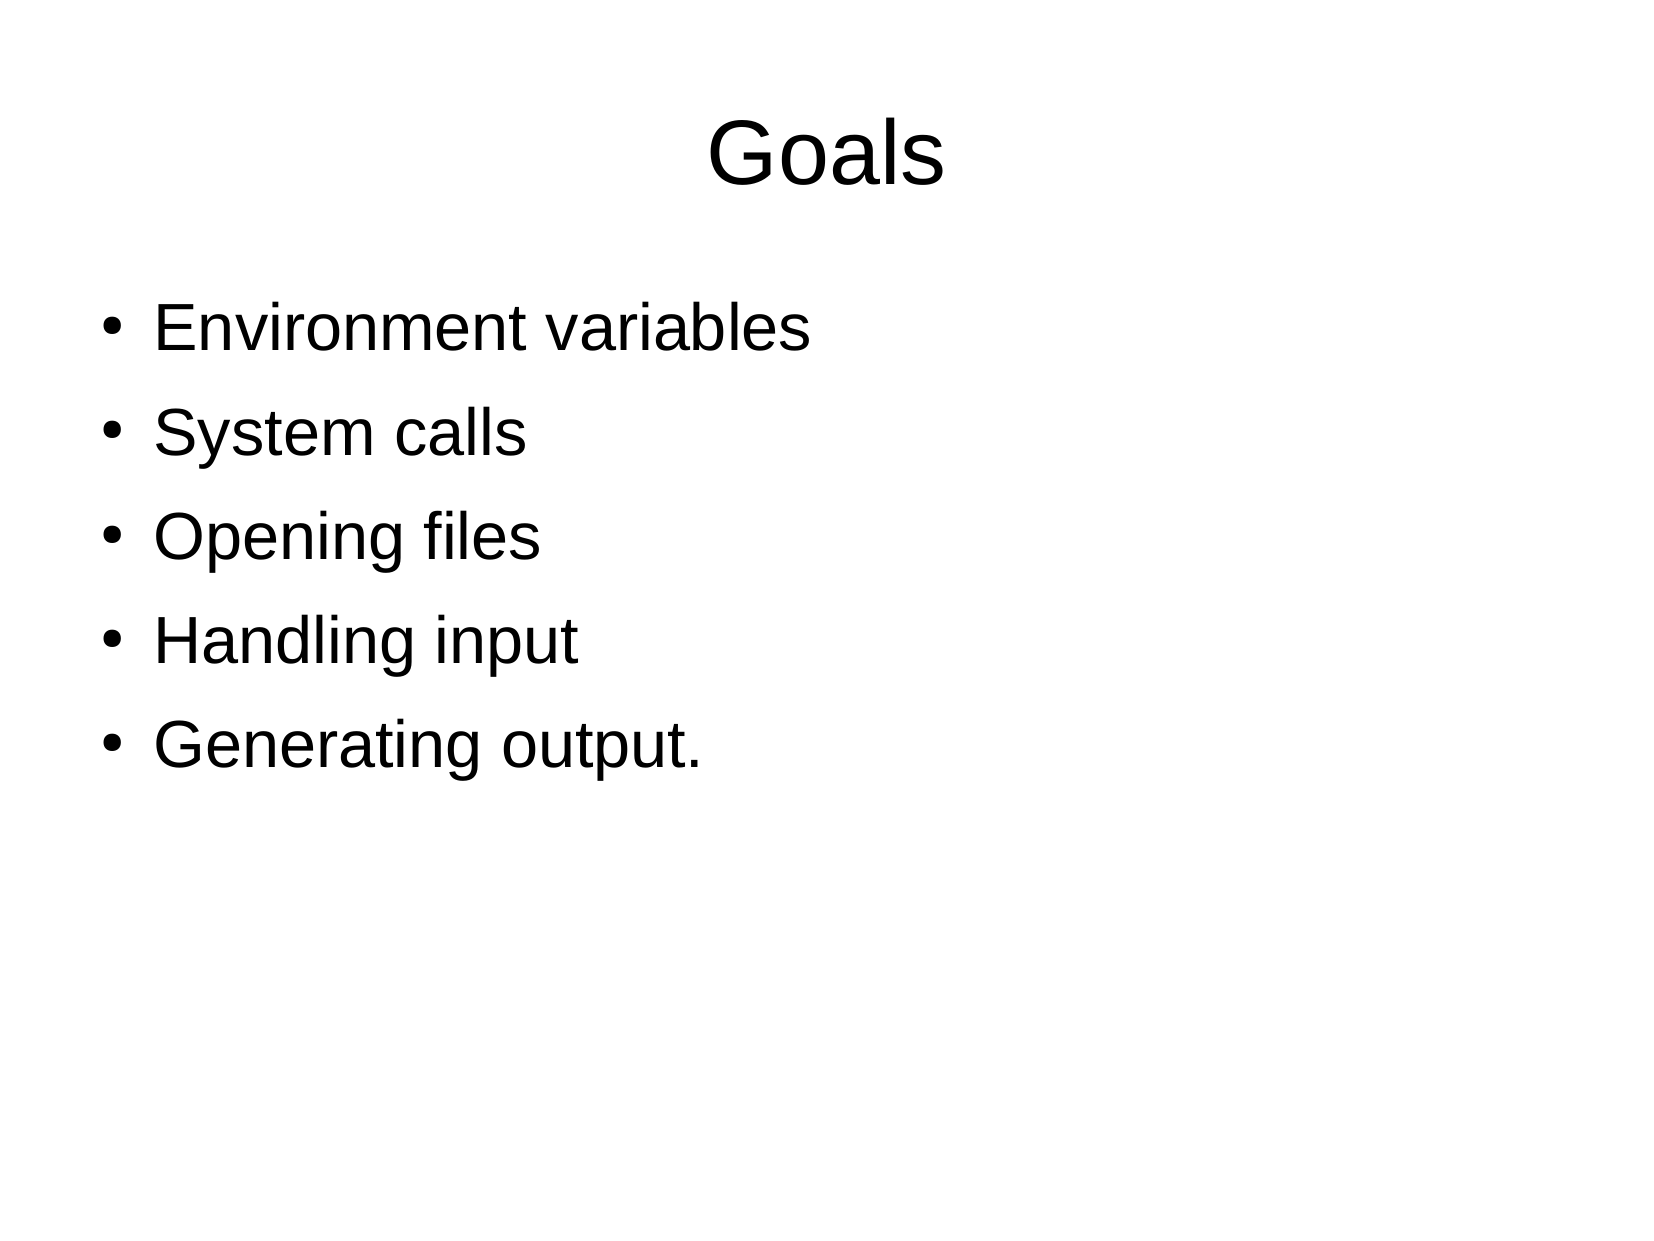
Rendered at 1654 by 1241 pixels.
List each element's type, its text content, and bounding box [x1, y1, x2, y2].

title Goals [82, 49, 1571, 257]
list Environment variables System calls Opening files Handling input Generating output. [82, 290, 1571, 1010]
